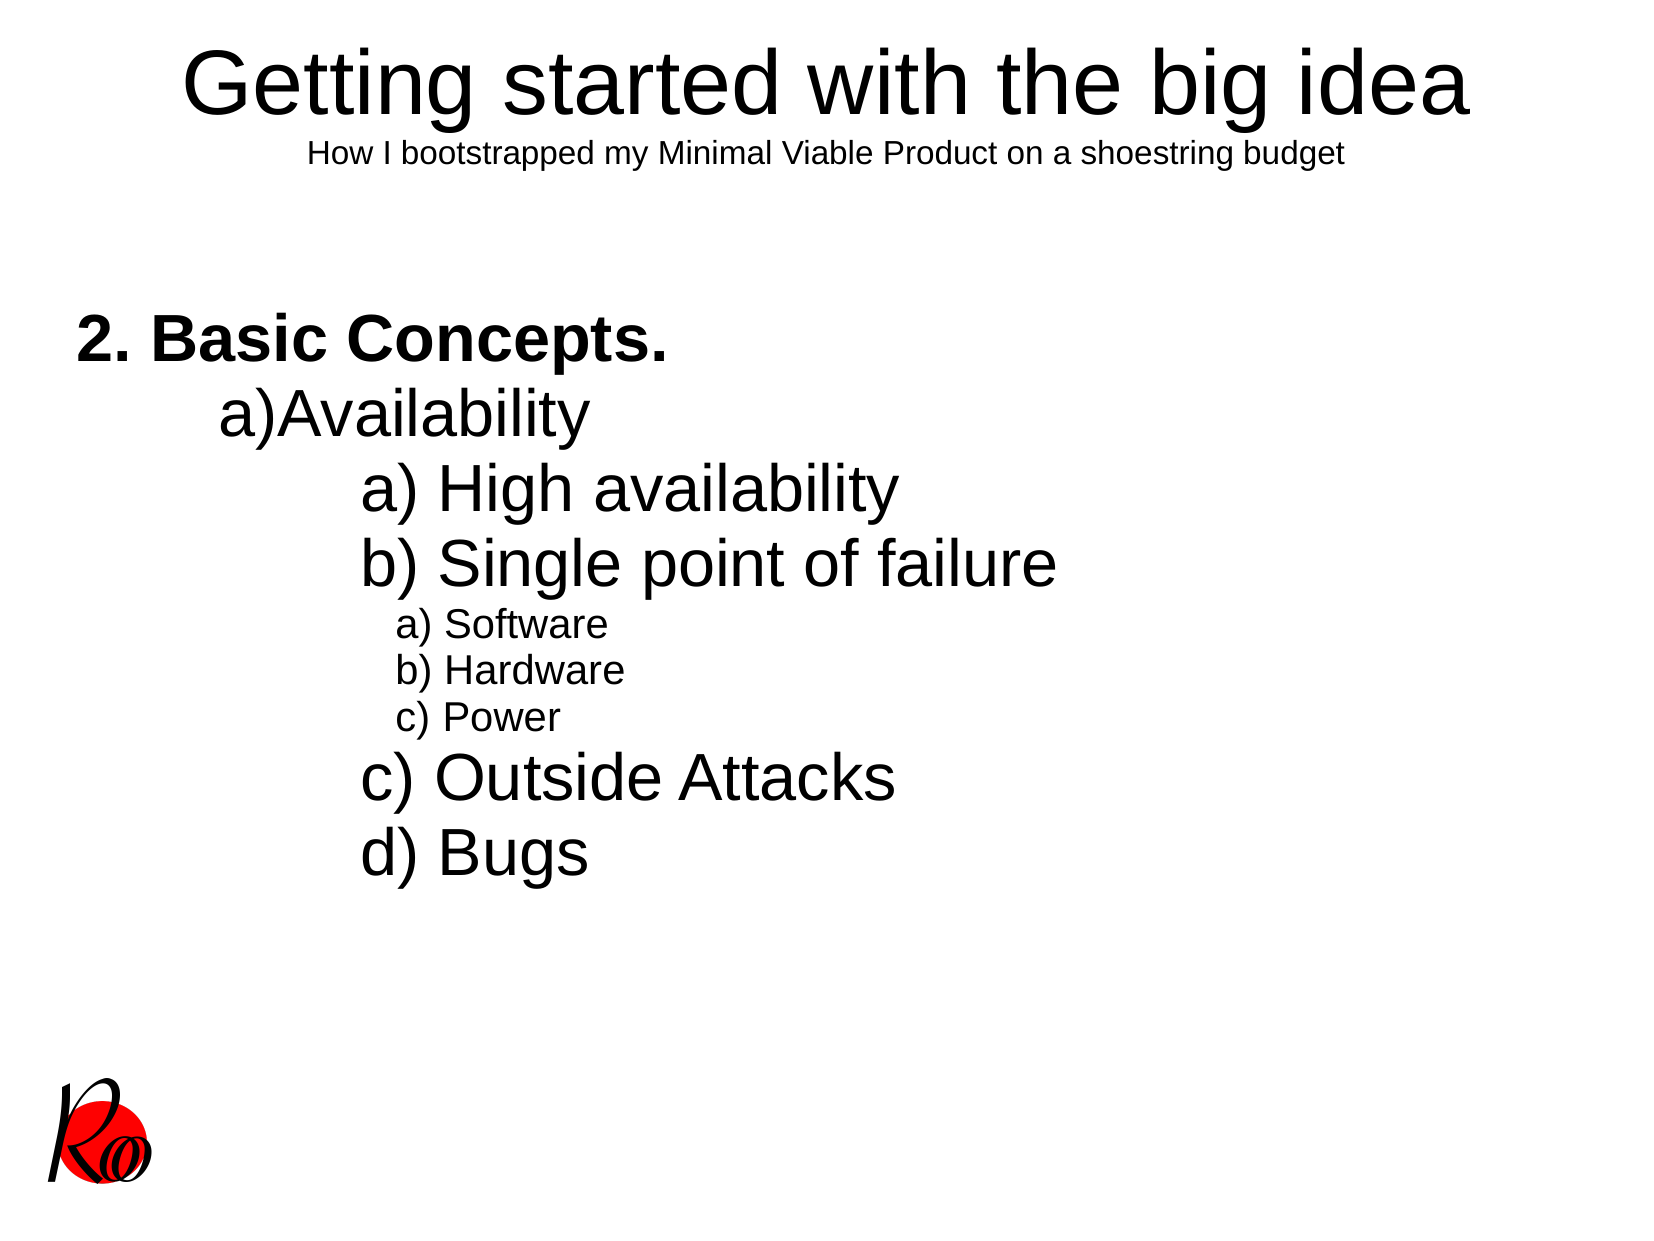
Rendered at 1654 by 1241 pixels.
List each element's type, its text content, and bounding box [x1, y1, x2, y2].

picture [45, 1078, 152, 1186]
title Getting started with the big idea How I bootstrapped my Minimal Viable Product on a shoestring budget [82, 32, 1571, 274]
subtitle 2. Basic Concepts. Availability High availability Single point of failure Software Hardware Power Outside Attacks Bugs [76, 296, 1565, 1016]
